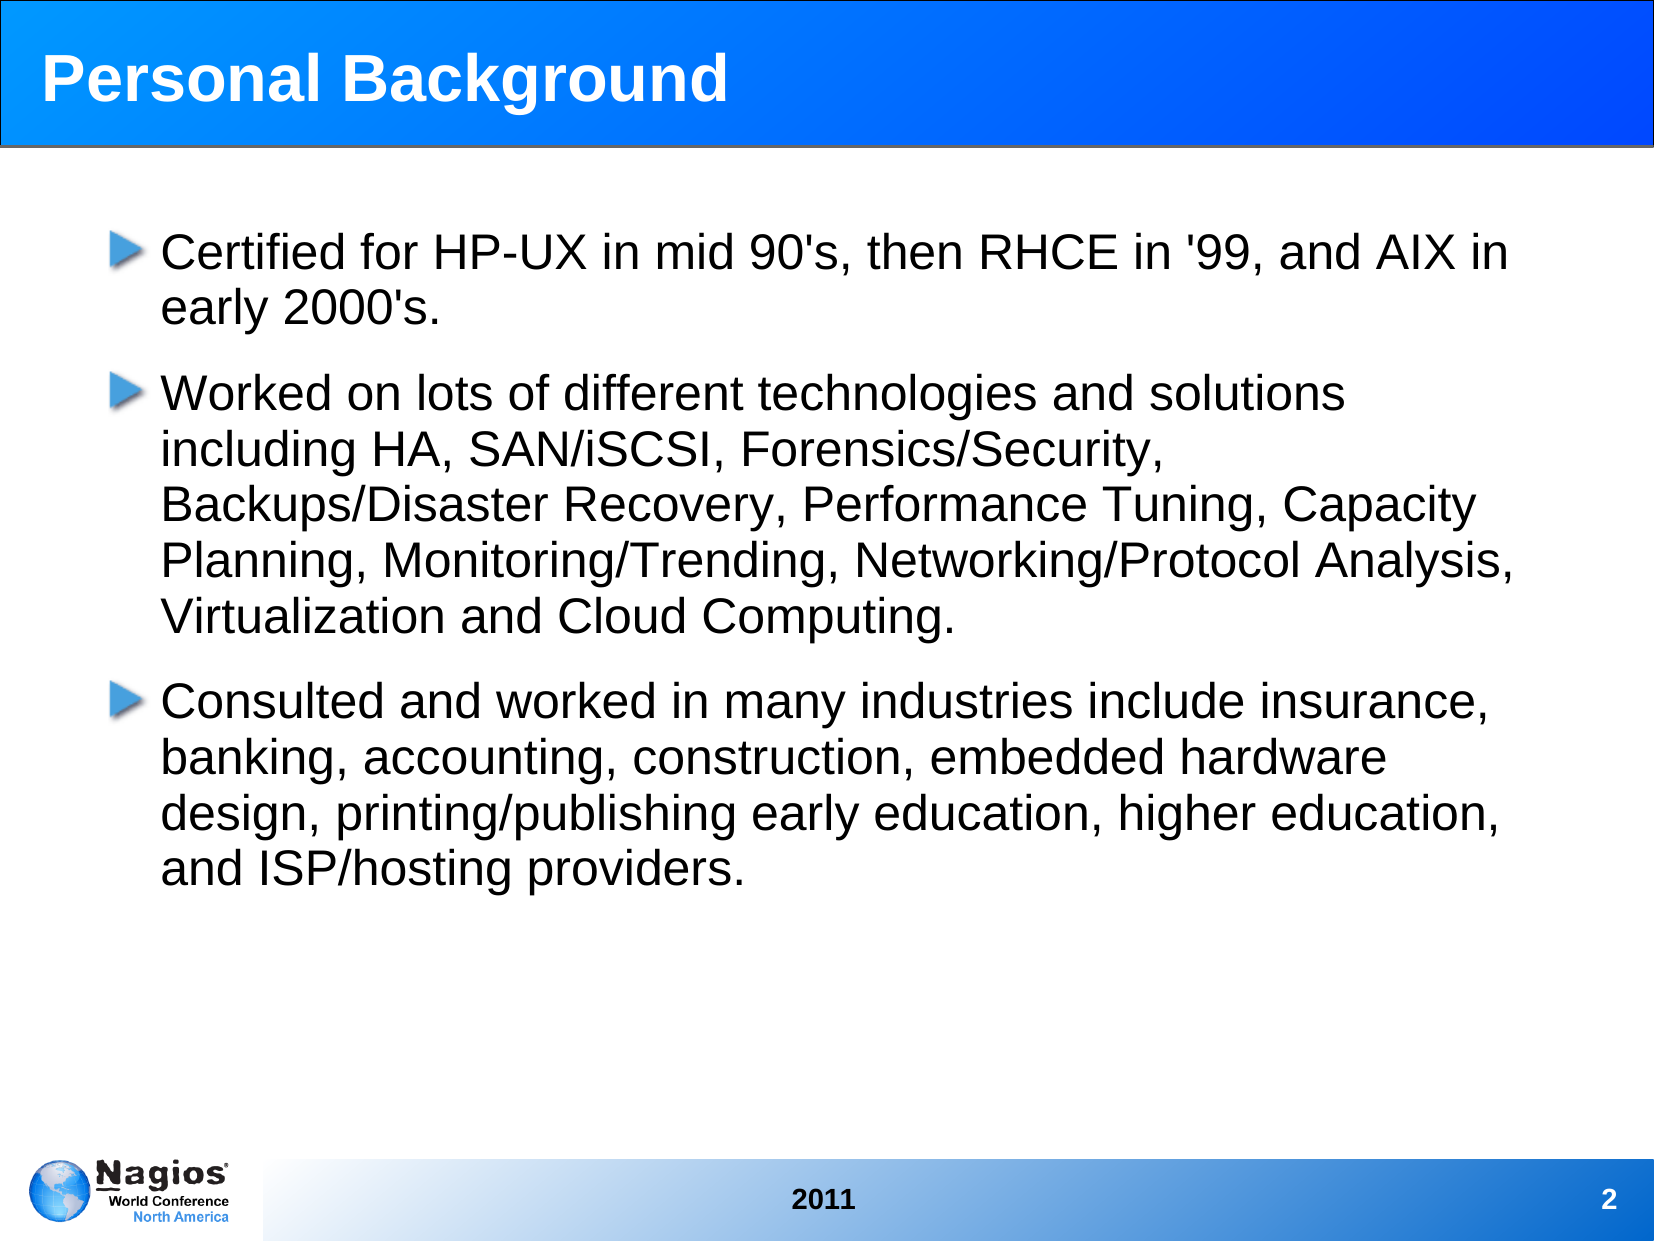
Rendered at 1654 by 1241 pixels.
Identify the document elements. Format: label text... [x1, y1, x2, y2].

title Personal Background [41, 29, 1248, 127]
list Certified for HP-UX in mid 90's, then RHCE in '99, and AIX in early 2000's. Worked on lots of different technologies and solutions including HA, SAN/iSCSI, Forensics/Security, Backups/Disaster Recovery, Performance Tuning, Capacity Planning, Monitoring/Trending, Networking/Protocol Analysis, Virtualization and Cloud Computing. Consulted and worked in many industries include insurance, banking, accounting, construction, embedded hardware design, printing/publishing early education, higher education, and ISP/hosting providers. [89, 224, 1550, 1043]
picture [29, 1159, 229, 1235]
